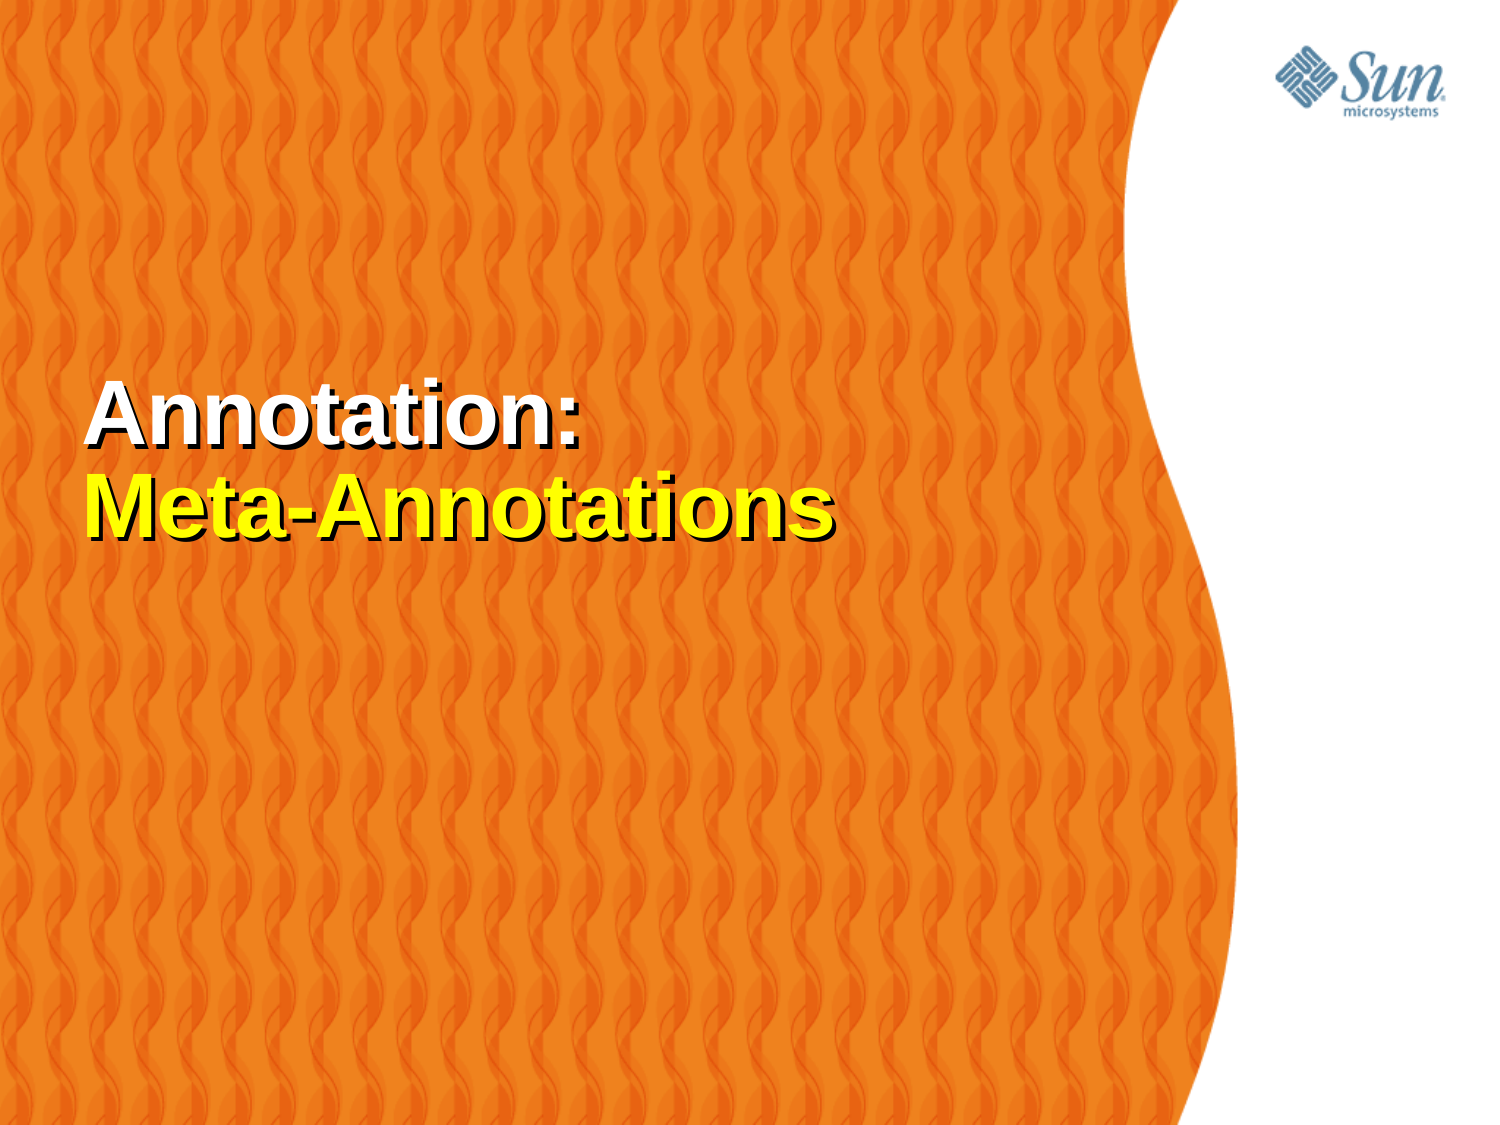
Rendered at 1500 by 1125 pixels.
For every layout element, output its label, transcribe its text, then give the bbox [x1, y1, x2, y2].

title Annotation: Meta-Annotations [81, 176, 1283, 884]
picture [0, 0, 1500, 1125]
